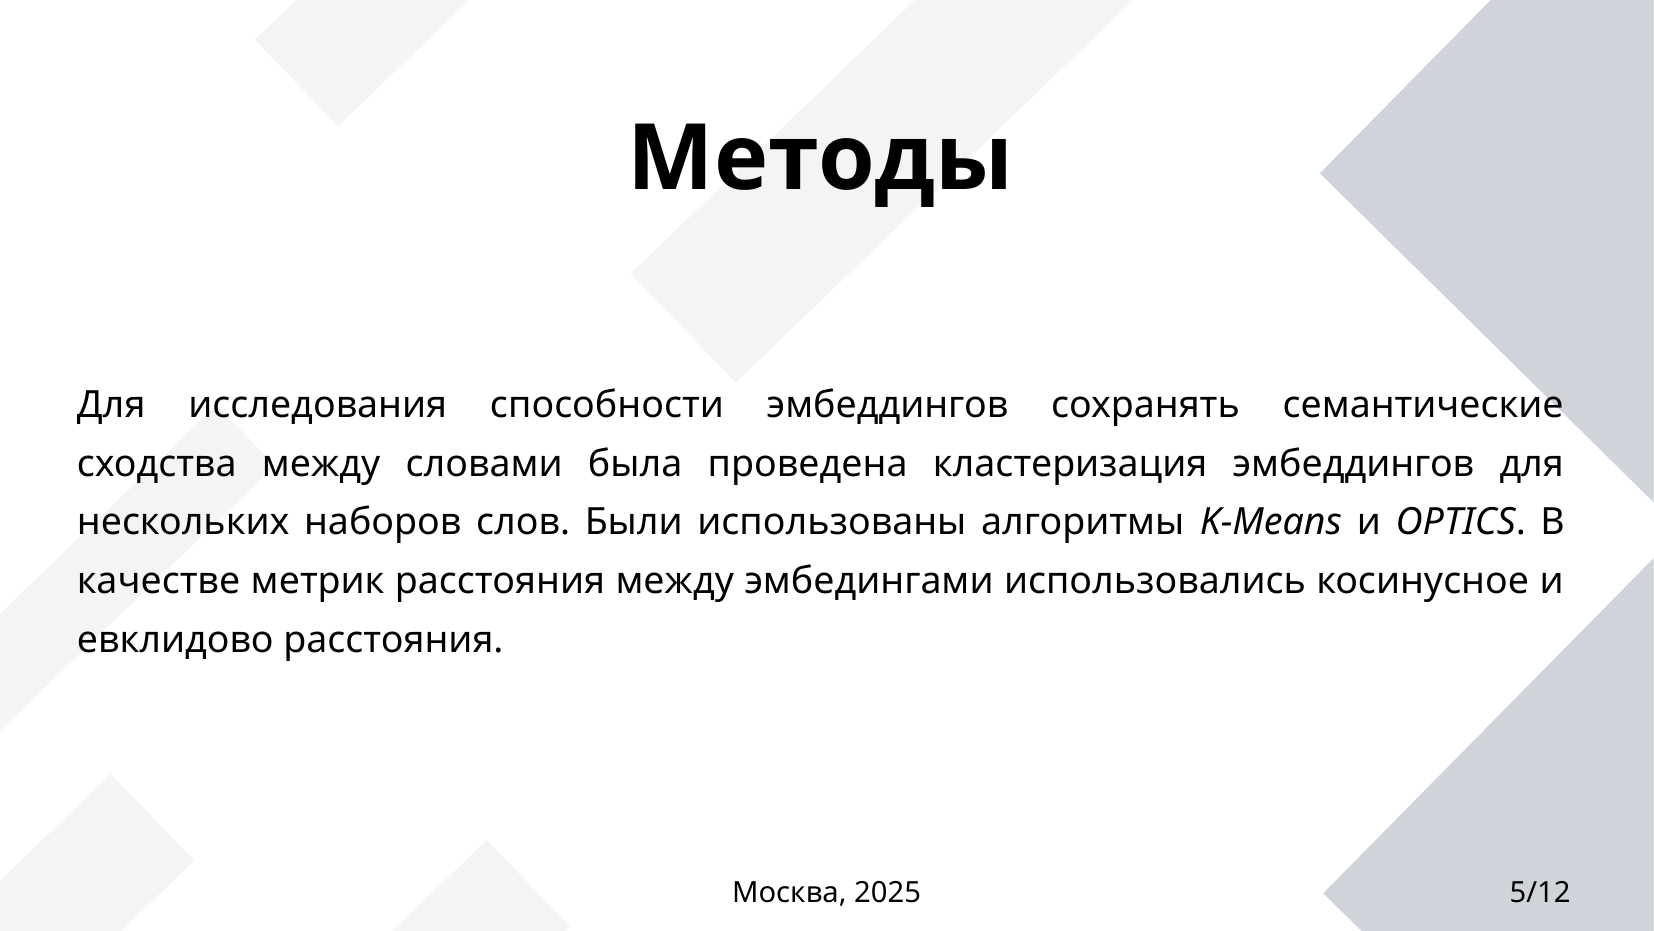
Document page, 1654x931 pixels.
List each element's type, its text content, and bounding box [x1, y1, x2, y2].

title Методы [76, 76, 1565, 233]
subtitle Для исследования способности эмбеддингов сохранять семантические сходства между словами была проведена кластеризация эмбеддингов для нескольких наборов слов. Были использованы алгоритмы K-Means и OPTICS. В качестве метрик расстояния между эмбедингами использовались косинусное и евклидово расстояния. [76, 295, 1565, 739]
